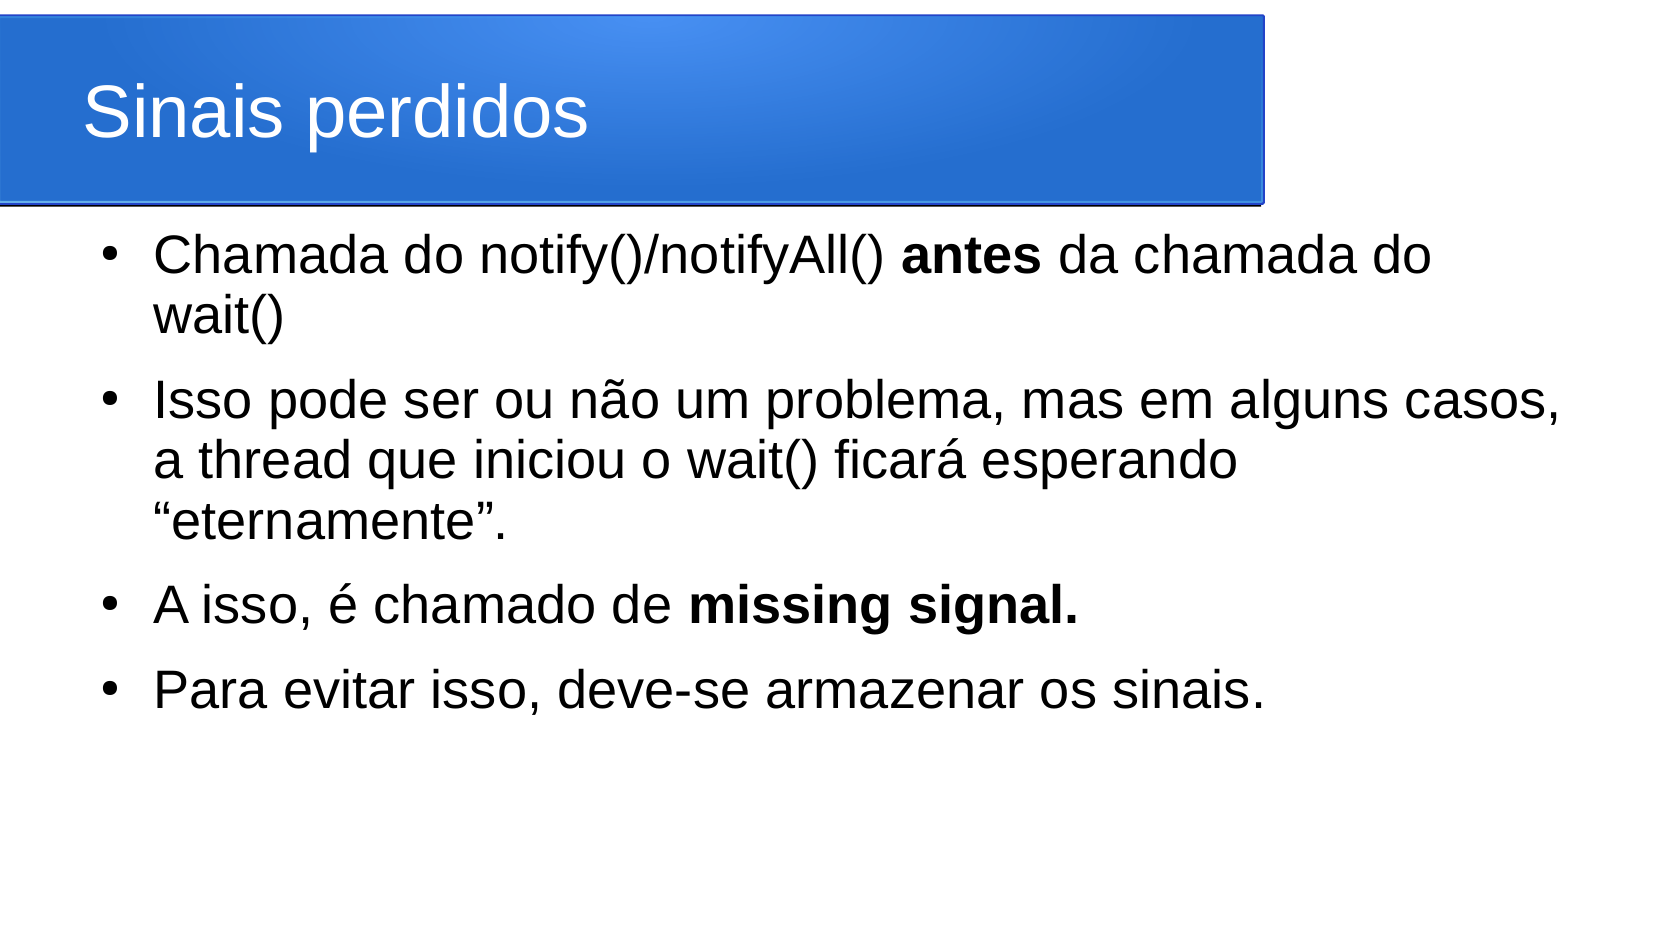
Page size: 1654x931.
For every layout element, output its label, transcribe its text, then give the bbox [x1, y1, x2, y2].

list Chamada do notify()/notifyAll() antes da chamada do wait() Isso pode ser ou não um problema, mas em alguns casos, a thread que iniciou o wait() ficará esperando “eternamente”. A isso, é chamado de missing signal. Para evitar isso, deve-se armazenar os sinais. [82, 224, 1571, 764]
title Sinais perdidos [82, 35, 1235, 189]
